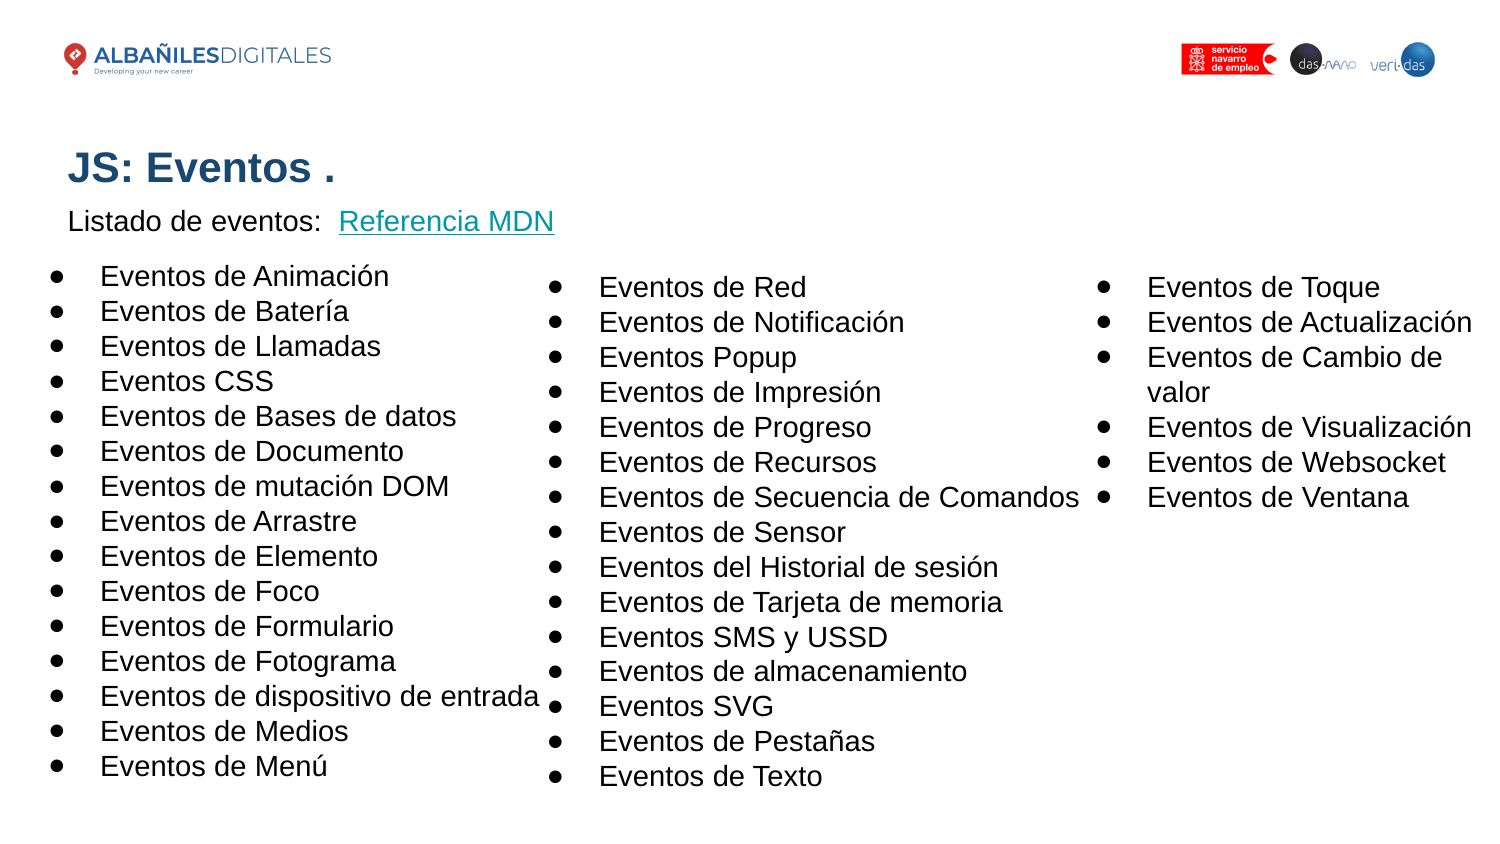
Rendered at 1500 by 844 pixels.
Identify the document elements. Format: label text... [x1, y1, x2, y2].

text_box Listado de eventos: Referencia MDN [52, 187, 811, 253]
text_box Eventos de Red Eventos de Notificación Eventos Popup Eventos de Impresión Eventos de Progreso Eventos de Recursos Eventos de Secuencia de Comandos Eventos de Sensor Eventos del Historial de sesión Eventos de Tarjeta de memoria Eventos SMS y USSD Eventos de almacenamiento Eventos SVG Eventos de Pestañas Eventos de Texto [508, 253, 1136, 843]
picture [1181, 43, 1277, 75]
text_box JS: Eventos . [67, 129, 1169, 191]
text_box Eventos de Animación Eventos de Batería Eventos de Llamadas Eventos CSS Eventos de Bases de datos Eventos de Documento Eventos de mutación DOM Eventos de Arrastre Eventos de Elemento Eventos de Foco Eventos de Formulario Eventos de Fotograma Eventos de dispositivo de entrada Eventos de Medios Eventos de Menú [10, 242, 750, 832]
picture [1370, 42, 1435, 77]
text_box Eventos de Toque Eventos de Actualización Eventos de Cambio de valor Eventos de Visualización Eventos de Websocket Eventos de Ventana [1057, 253, 1500, 529]
picture [1290, 43, 1356, 75]
picture [64, 43, 332, 75]
